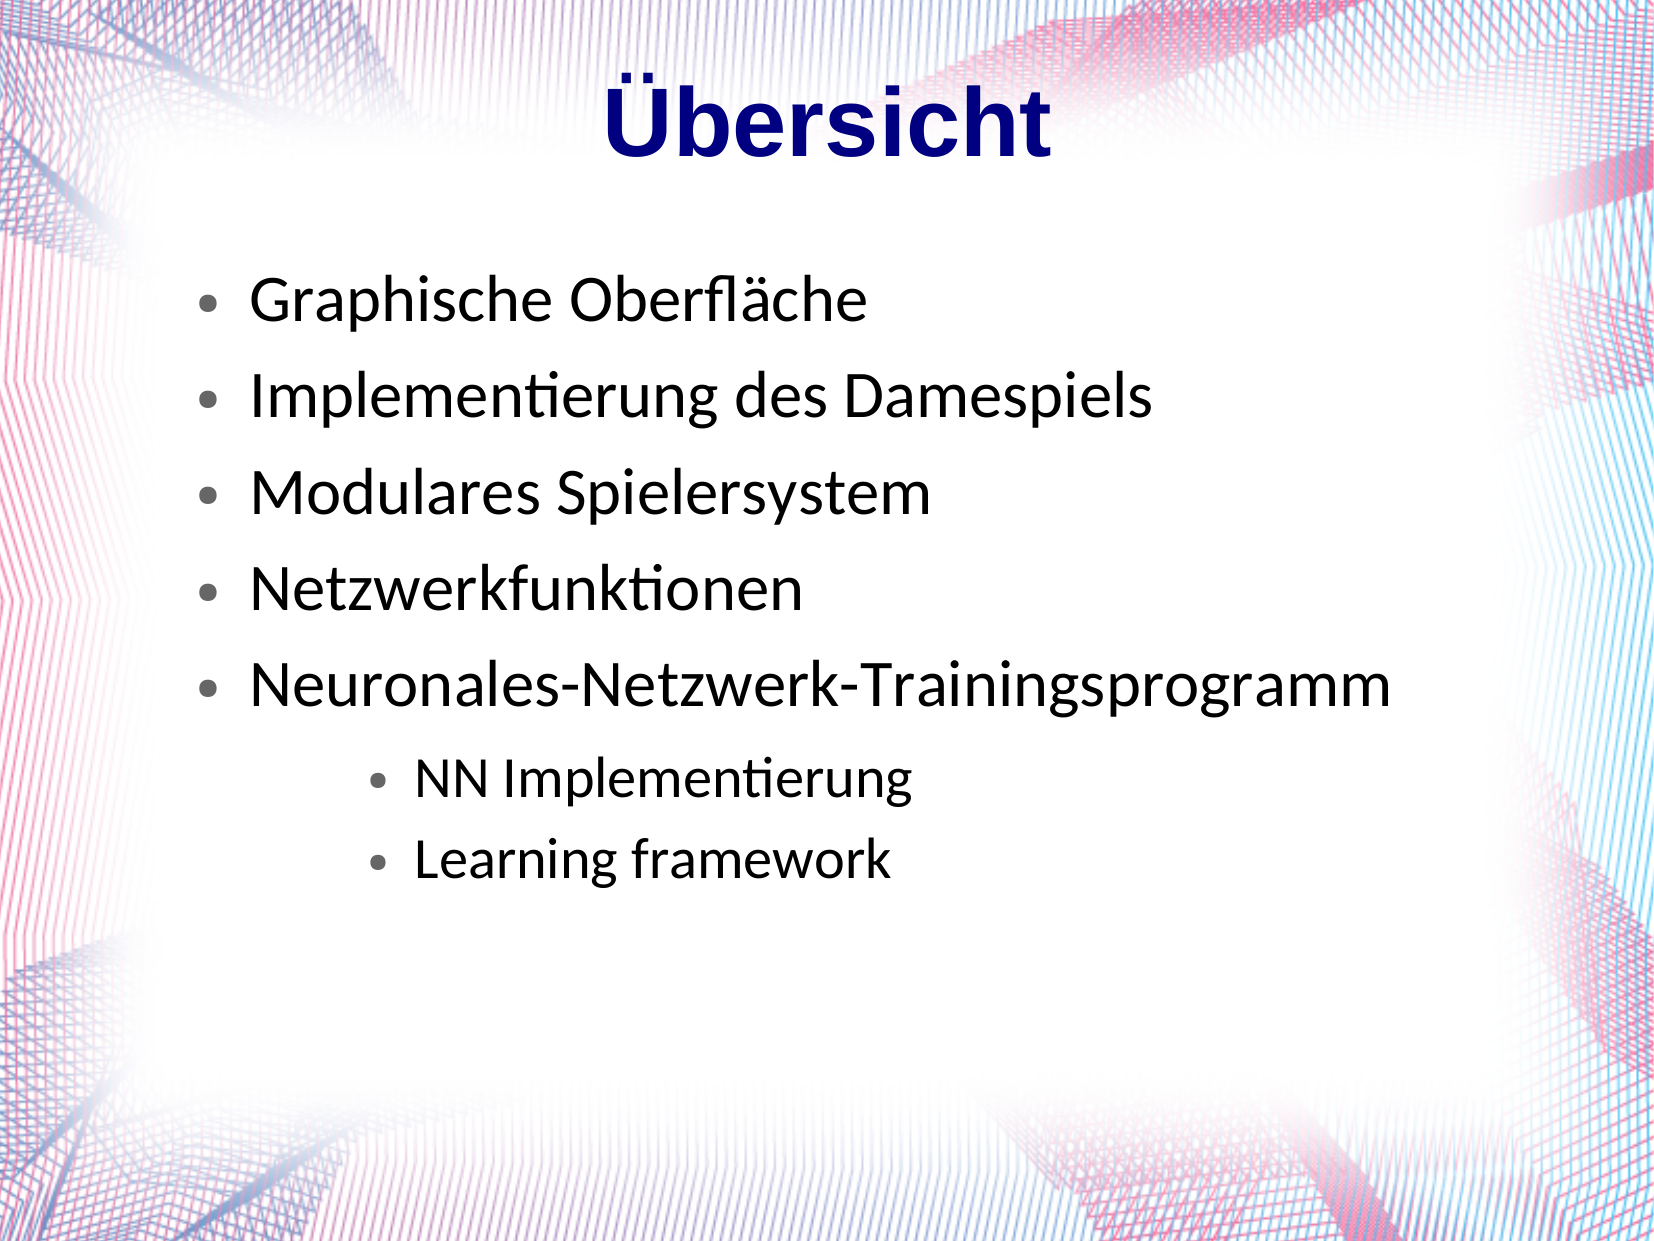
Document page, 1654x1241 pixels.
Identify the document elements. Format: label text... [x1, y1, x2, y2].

list Graphische Oberfläche Implementierung des Damespiels Modulares Spielersystem Netzwerkfunktionen Neuronales-Netzwerk-Trainingsprogramm NN Implementierung Learning framework [178, 271, 1570, 1147]
picture [0, 0, 1654, 1241]
title Übersicht [121, 19, 1534, 227]
